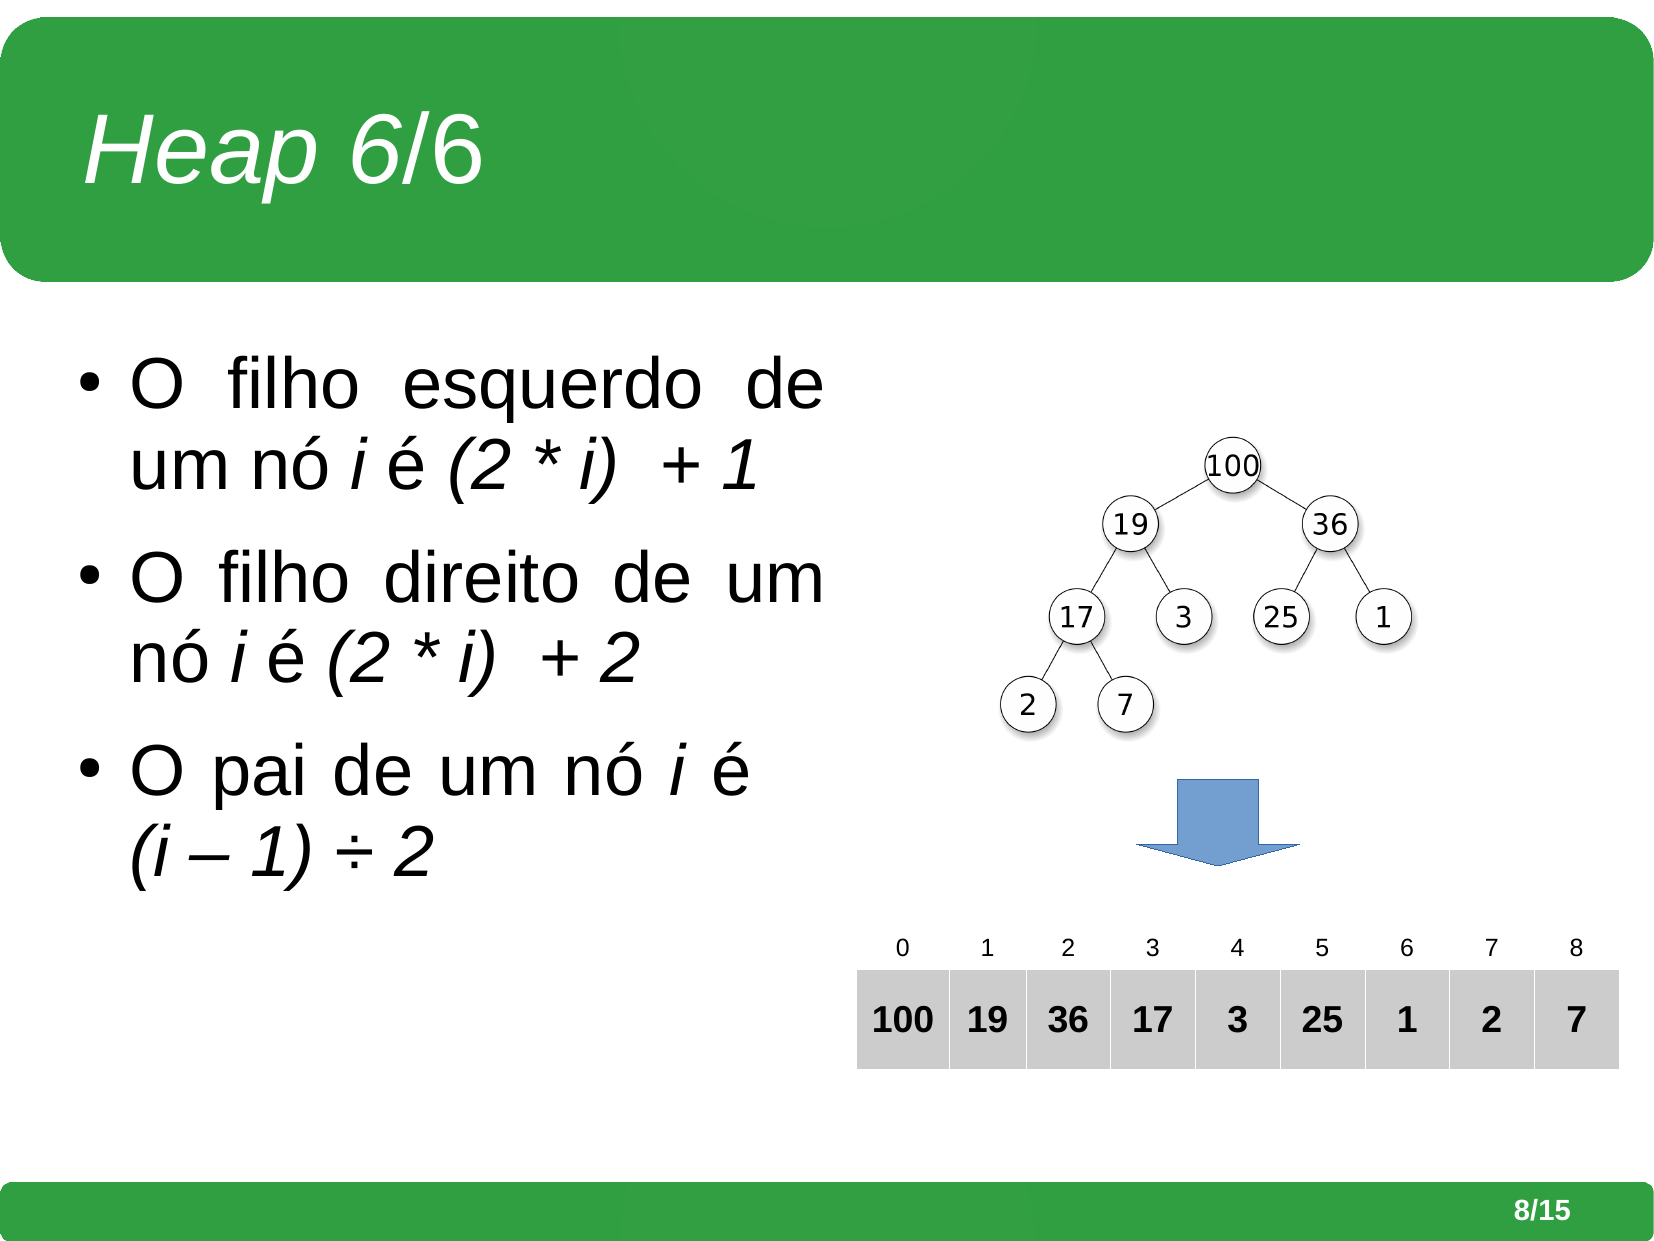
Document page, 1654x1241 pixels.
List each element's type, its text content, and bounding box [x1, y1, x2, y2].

table_cell 100 [857, 970, 949, 1069]
table_cell 2 [1450, 970, 1534, 1069]
table_cell 25 [1281, 970, 1365, 1069]
table_header 4 [1196, 927, 1280, 969]
table_header 8 [1535, 927, 1619, 969]
table_cell 36 [1027, 970, 1110, 1069]
table_header 0 [857, 927, 949, 969]
table_cell 7 [1535, 970, 1619, 1069]
table_header 1 [950, 927, 1026, 969]
table_header 7 [1450, 927, 1534, 969]
list O filho esquerdo de um nó i é (2 * i) + 1 O filho direito de um nó i é (2 * i) + 2 O pai de um nó i é (i – 1) ÷ 2 [59, 343, 827, 1087]
title Heap 6/6 [82, 47, 1571, 252]
text_box [1136, 779, 1300, 866]
table_header 5 [1281, 927, 1365, 969]
table_header 6 [1366, 927, 1449, 969]
table_cell 19 [950, 970, 1026, 1069]
table_header 3 [1111, 927, 1195, 969]
table_header 2 [1027, 927, 1110, 969]
picture [974, 406, 1462, 768]
table_cell 3 [1196, 970, 1280, 1069]
table_cell 17 [1111, 970, 1195, 1069]
table_cell 1 [1366, 970, 1449, 1069]
